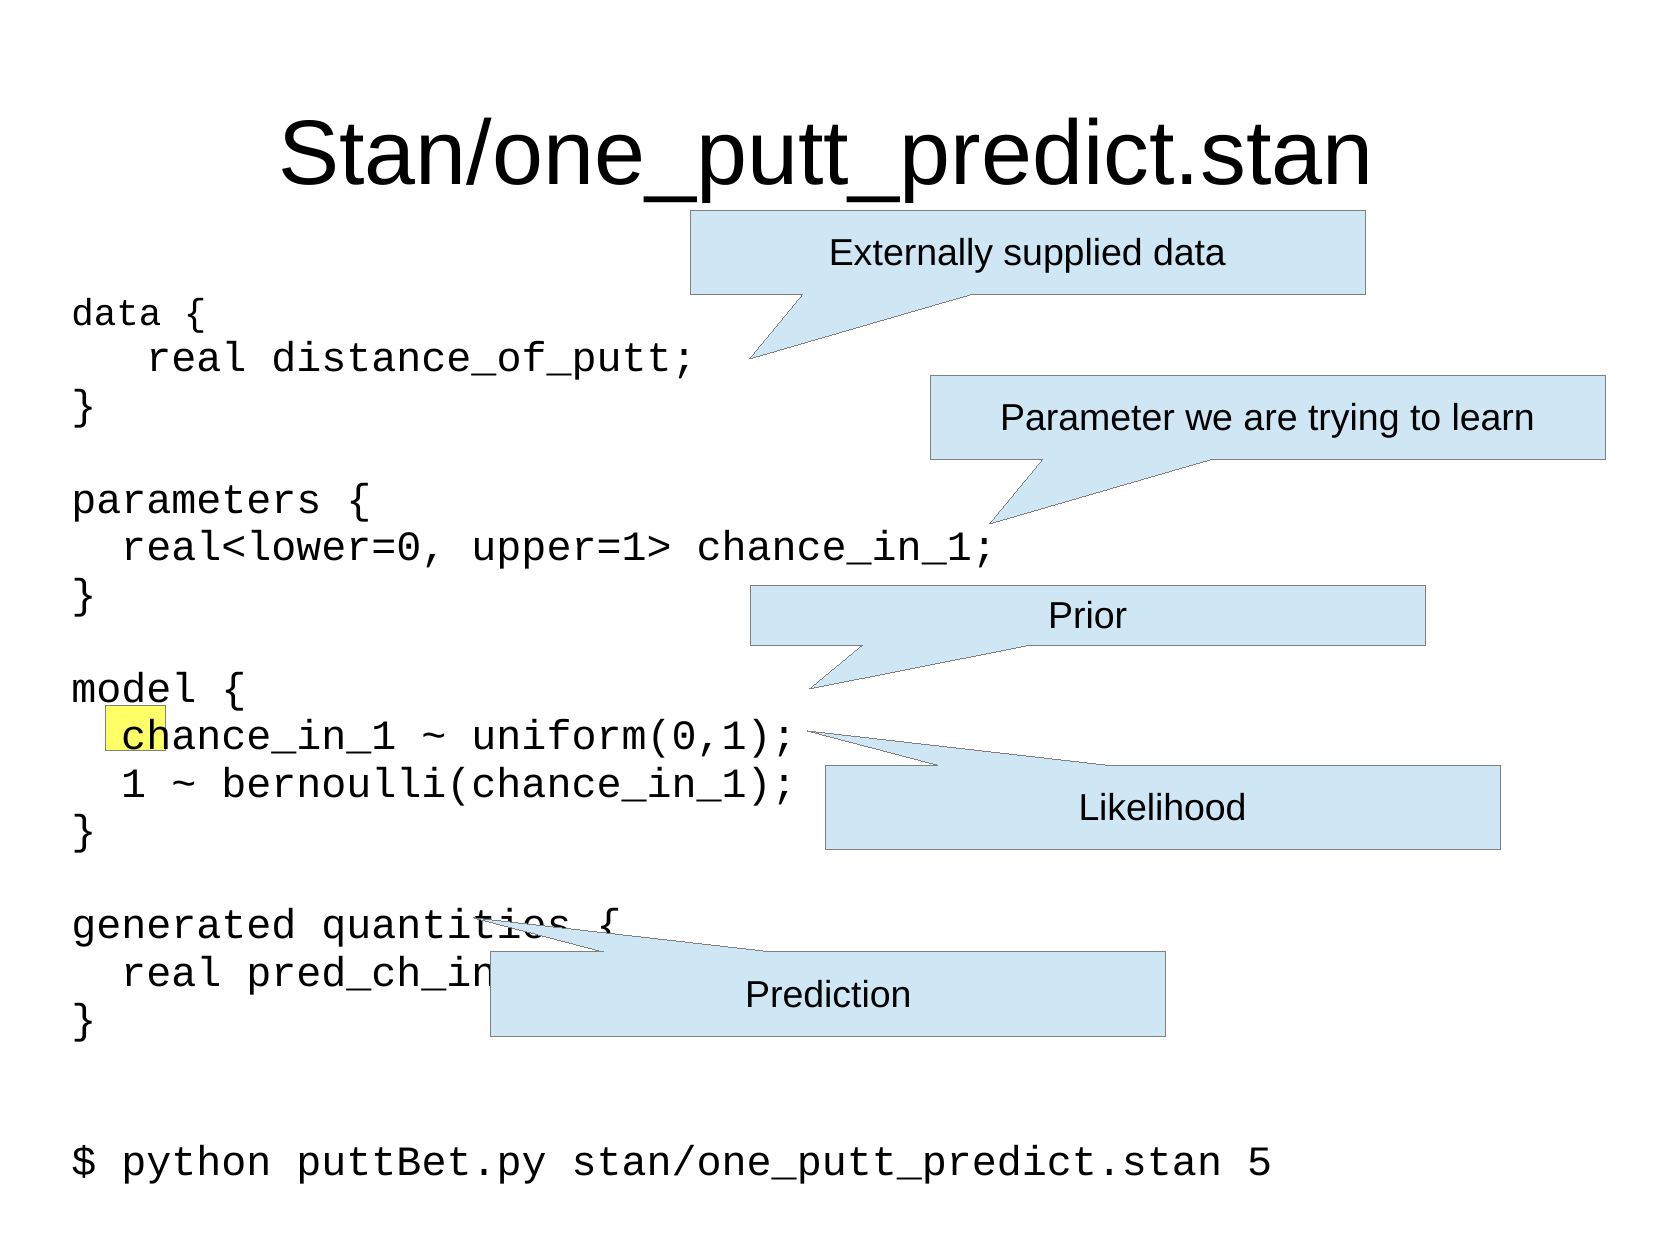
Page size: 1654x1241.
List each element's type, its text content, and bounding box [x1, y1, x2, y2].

text_box Prediction [473, 917, 1166, 1037]
text_box Likelihood [807, 730, 1501, 850]
title Stan/one_putt_predict.stan [82, 49, 1571, 257]
text_box Externally supplied data [690, 210, 1366, 359]
text_box Prior [750, 585, 1426, 689]
text_box Parameter we are trying to learn [930, 375, 1606, 524]
list data { real distance_of_putt; } parameters { real<lower=0, upper=1> chance_in_1; } model { chance_in_1 ~ uniform(0,1); 1 ~ bernoulli(chance_in_1); } generated quantities { real pred_ch_in_5 = chance_in_1 * 5; } $ python puttBet.py stan/one_putt_predict.stan 5 [71, 294, 1560, 1241]
